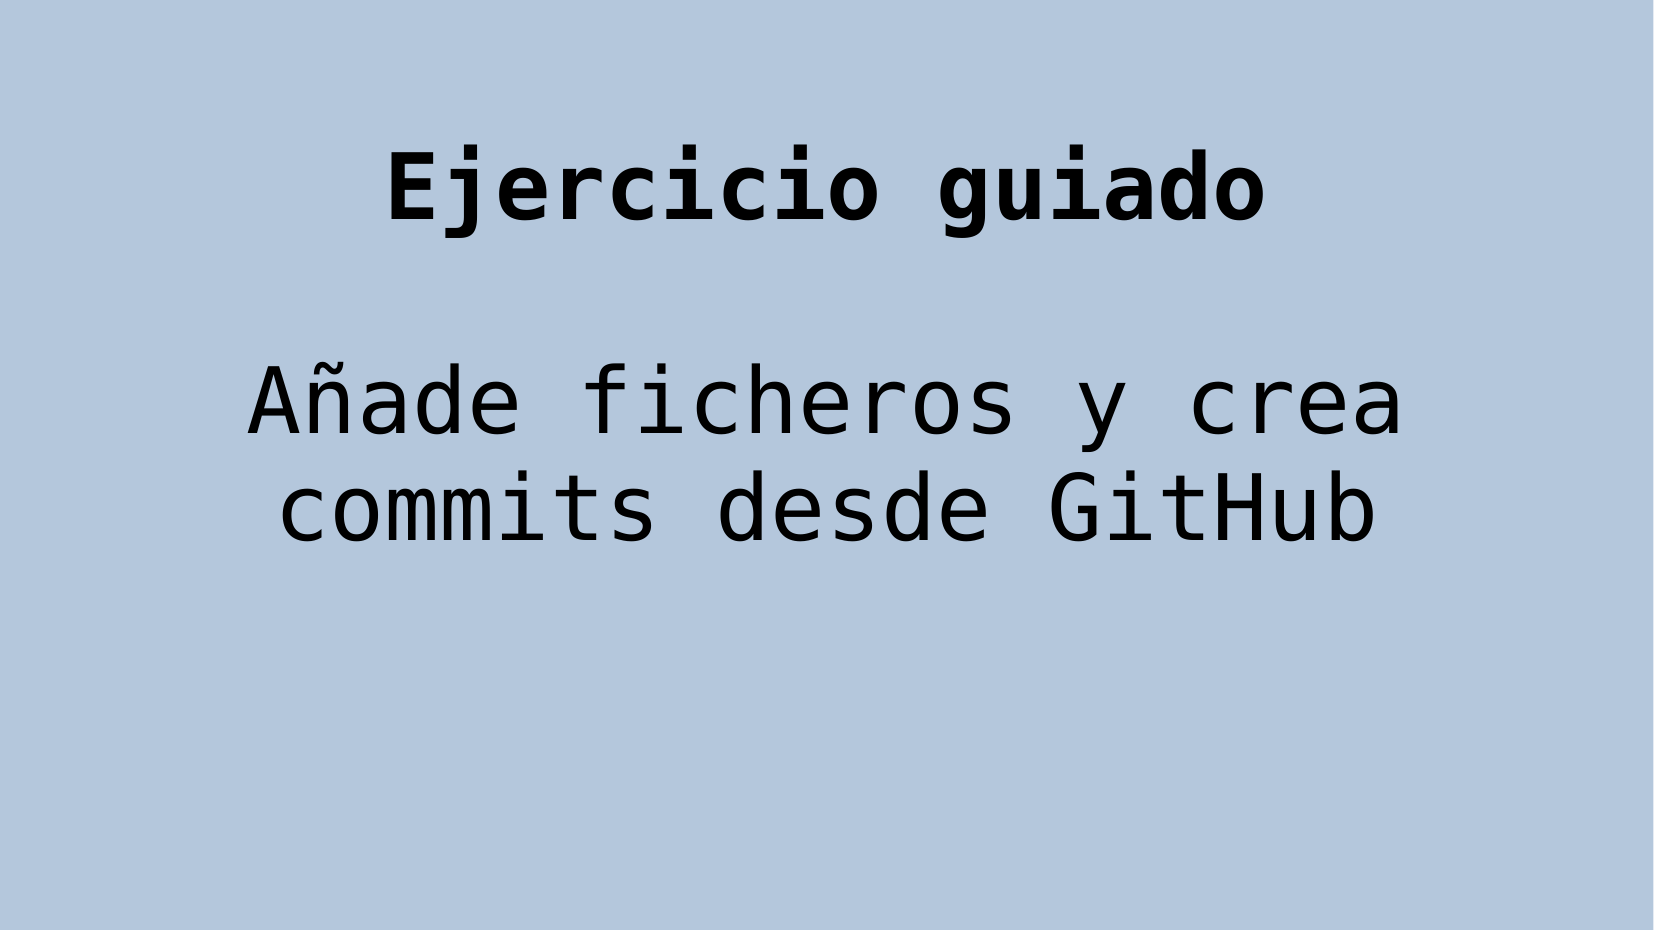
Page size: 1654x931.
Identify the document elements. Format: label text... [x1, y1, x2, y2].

title Ejercicio guiado Añade ficheros y crea commits desde GitHub [82, 133, 1571, 563]
